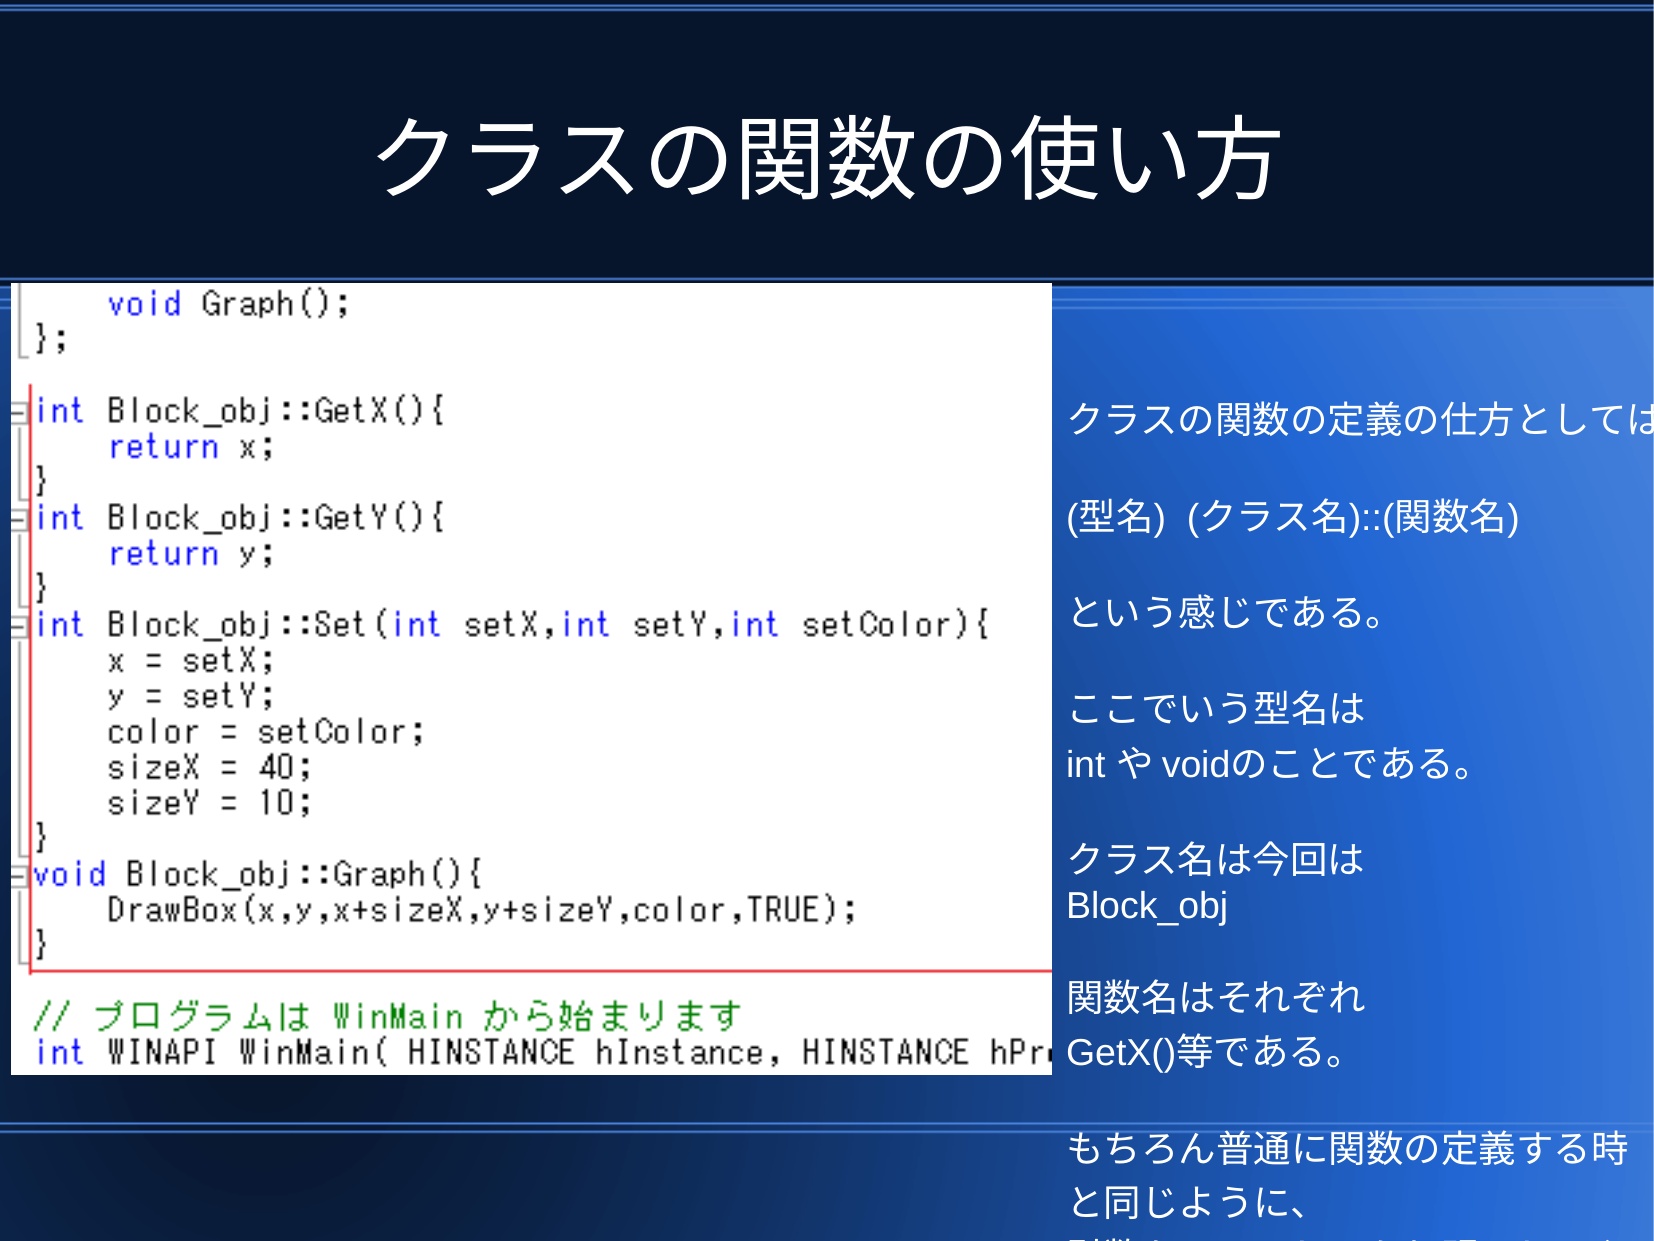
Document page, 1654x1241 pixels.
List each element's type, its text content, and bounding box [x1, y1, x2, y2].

picture [1643, 425, 1651, 431]
picture [0, 0, 1654, 1241]
text_box クラスの関数の定義の仕方としては (型名) (クラス名)::(関数名) という感じである。 ここでいう型名は int や voidのことである。 クラス名は今回は Block_obj 関数名はそれぞれ GetX()等である。 もちろん普通に関数の定義する時 と同じように、 引数もここにしっかり明示してやる。 [1051, 383, 1642, 1114]
title クラスの関数の使い方 [82, 49, 1571, 257]
picture [1642, 414, 1651, 424]
